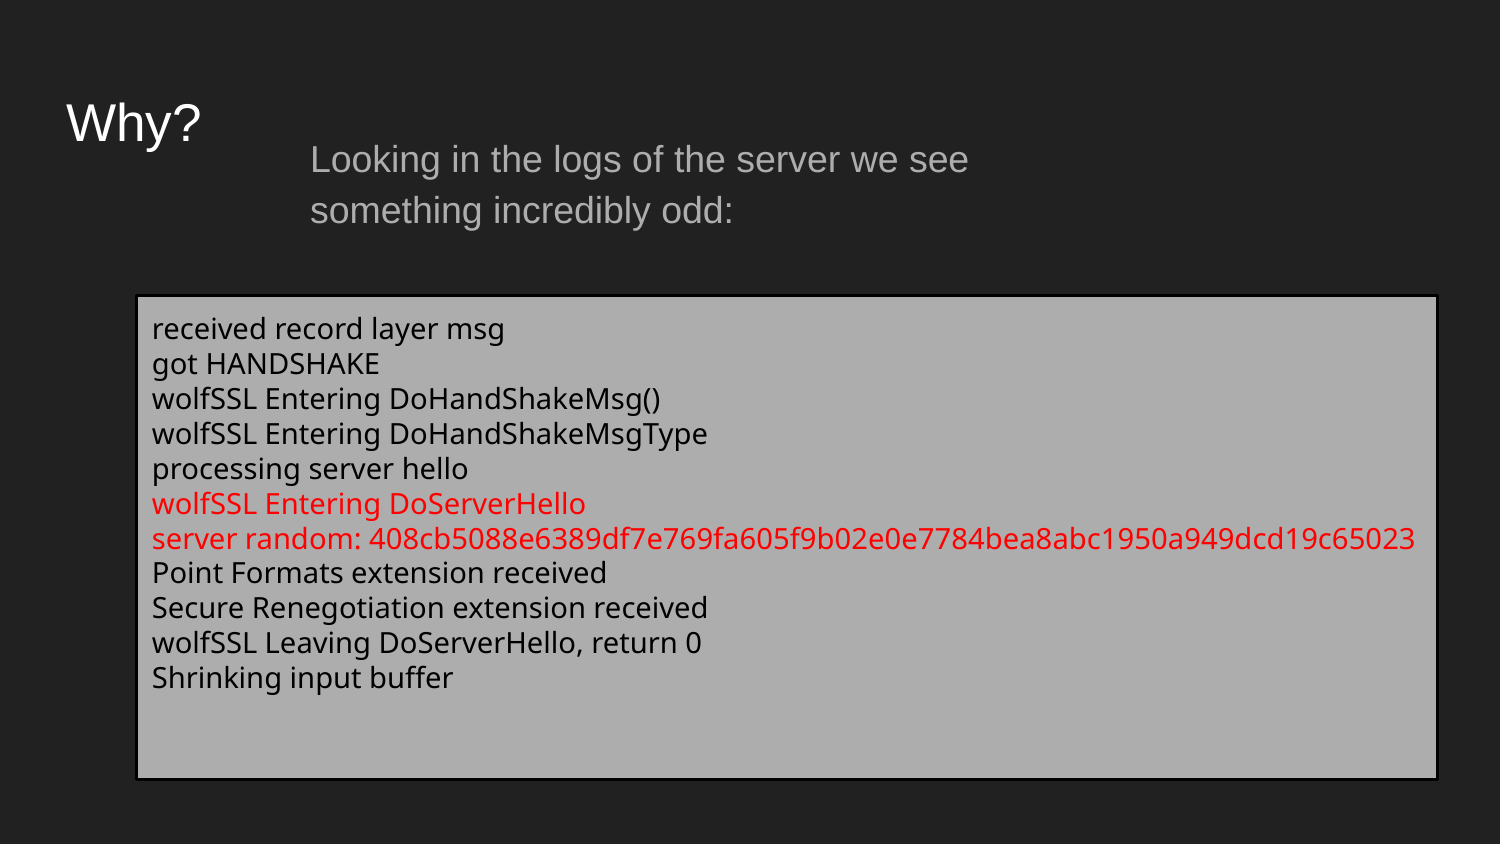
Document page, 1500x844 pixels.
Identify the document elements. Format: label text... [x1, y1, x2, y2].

list Looking in the logs of the server we see something incredibly odd: [295, 112, 1119, 295]
title Why? [51, 72, 1449, 167]
text_box received record layer msg got HANDSHAKE wolfSSL Entering DoHandShakeMsg() wolfSSL Entering DoHandShakeMsgType processing server hello wolfSSL Entering DoServerHello server random: 408cb5088e6389df7e769fa605f9b02e0e7784bea8abc1950a949dcd19c65023 Point Formats extension received Secure Renegotiation extension received wolfSSL Leaving DoServerHello, return 0 Shrinking input buffer [136, 295, 1438, 780]
